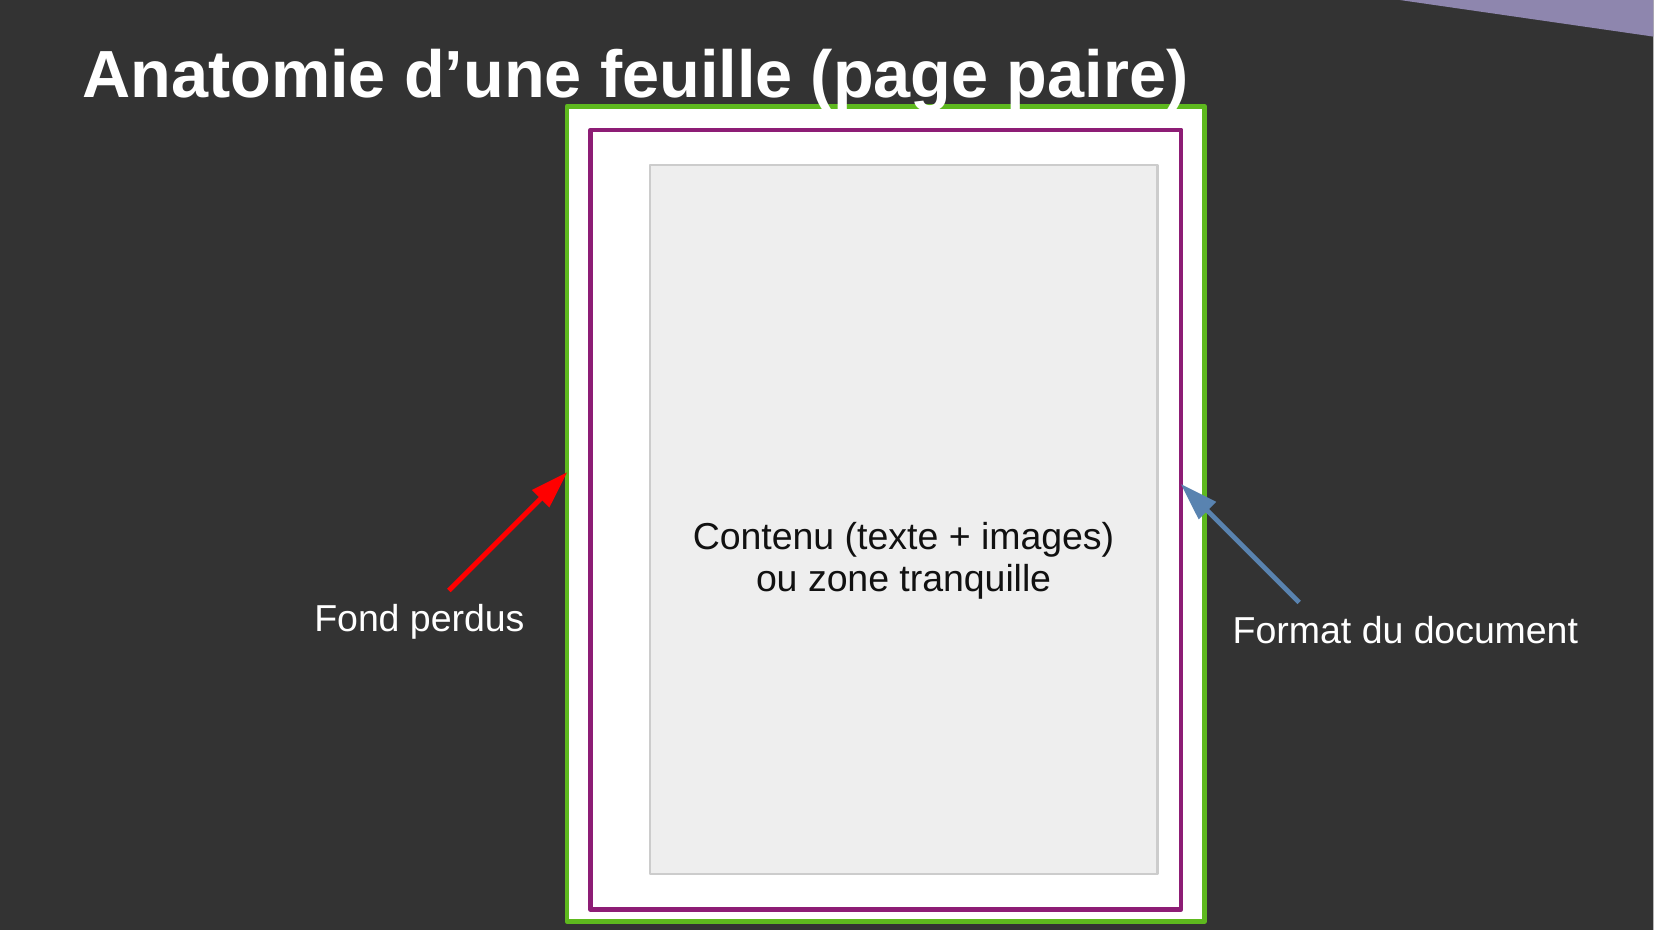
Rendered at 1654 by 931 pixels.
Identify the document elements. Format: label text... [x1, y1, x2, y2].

text_box [566, 122, 1205, 922]
title Anatomie d’une feuille (page paire) [82, 37, 1571, 122]
text_box Fond perdus [259, 590, 579, 648]
text_box [1399, 0, 1654, 37]
text_box Format du document [1204, 602, 1607, 662]
text_box Contenu (texte + images) ou zone tranquille [673, 507, 1134, 607]
